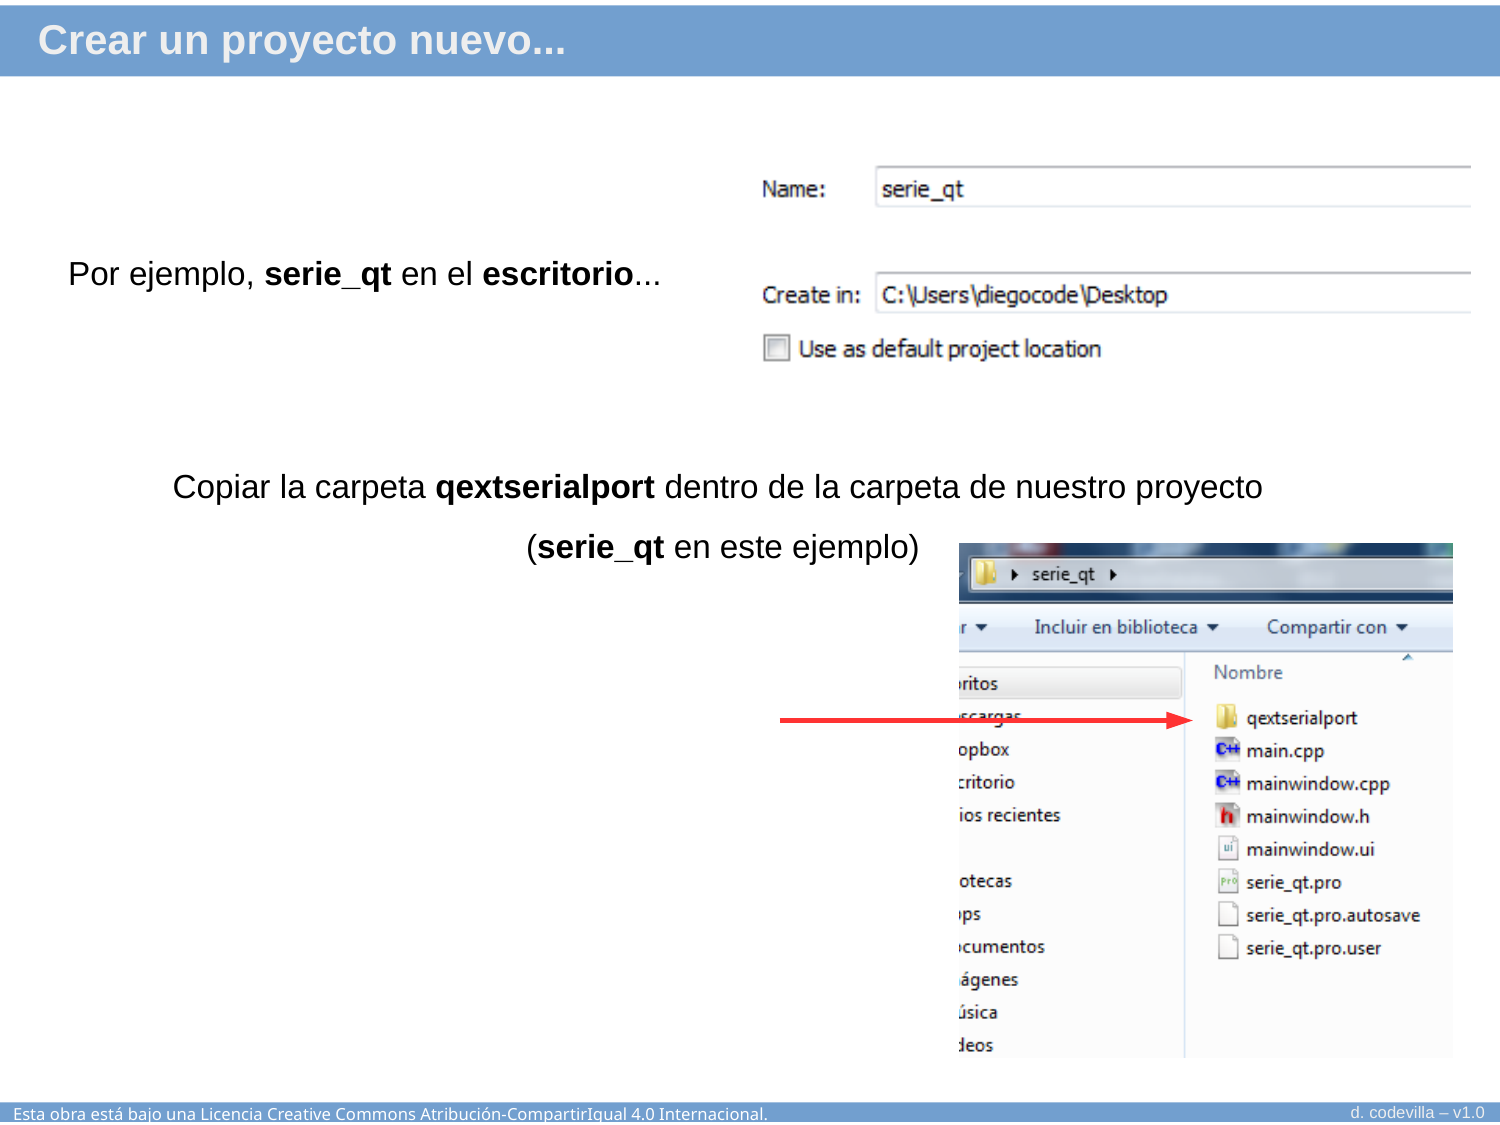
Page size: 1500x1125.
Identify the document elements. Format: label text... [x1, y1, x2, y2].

picture [959, 543, 1453, 1058]
picture [673, 129, 1471, 422]
text_box Copiar la carpeta qextserialport dentro de la carpeta de nuestro proyecto (serie_qt en este ejemplo) [146, 437, 1279, 573]
text_box Por ejemplo, serie_qt en el escritorio... [41, 224, 673, 300]
text_box Crear un proyecto nuevo... [23, 5, 582, 72]
